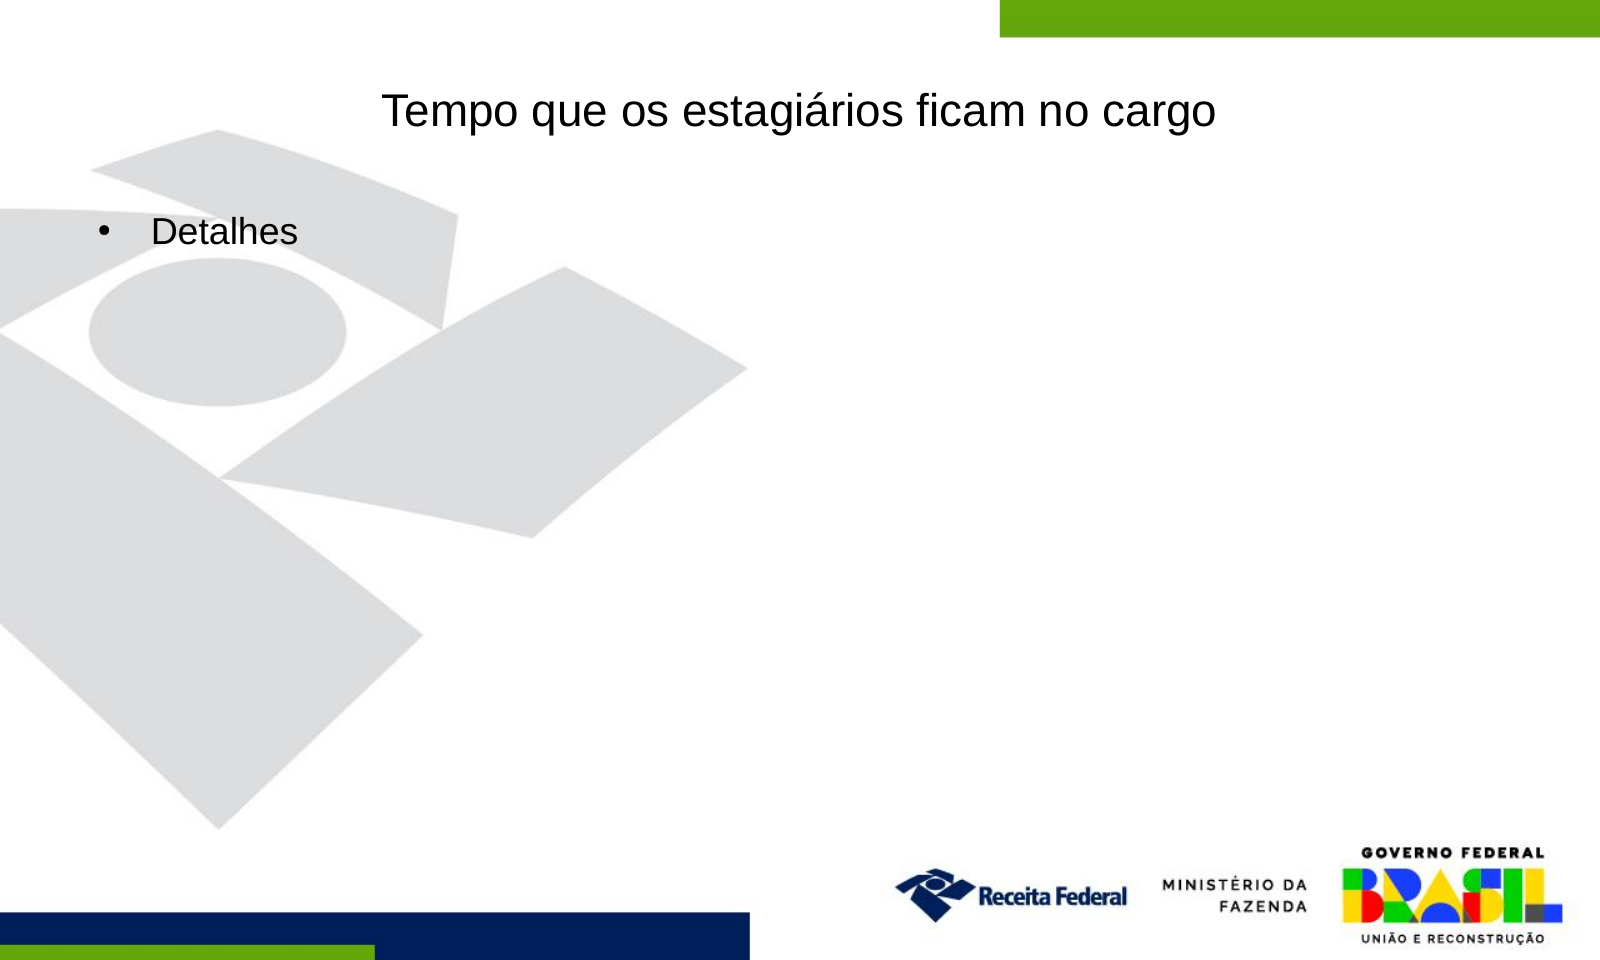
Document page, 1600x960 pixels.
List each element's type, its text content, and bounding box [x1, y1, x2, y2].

title Tempo que os estagiários ficam no cargo [79, 35, 1520, 187]
list Detalhes [79, 210, 1520, 734]
picture [0, 0, 1600, 960]
